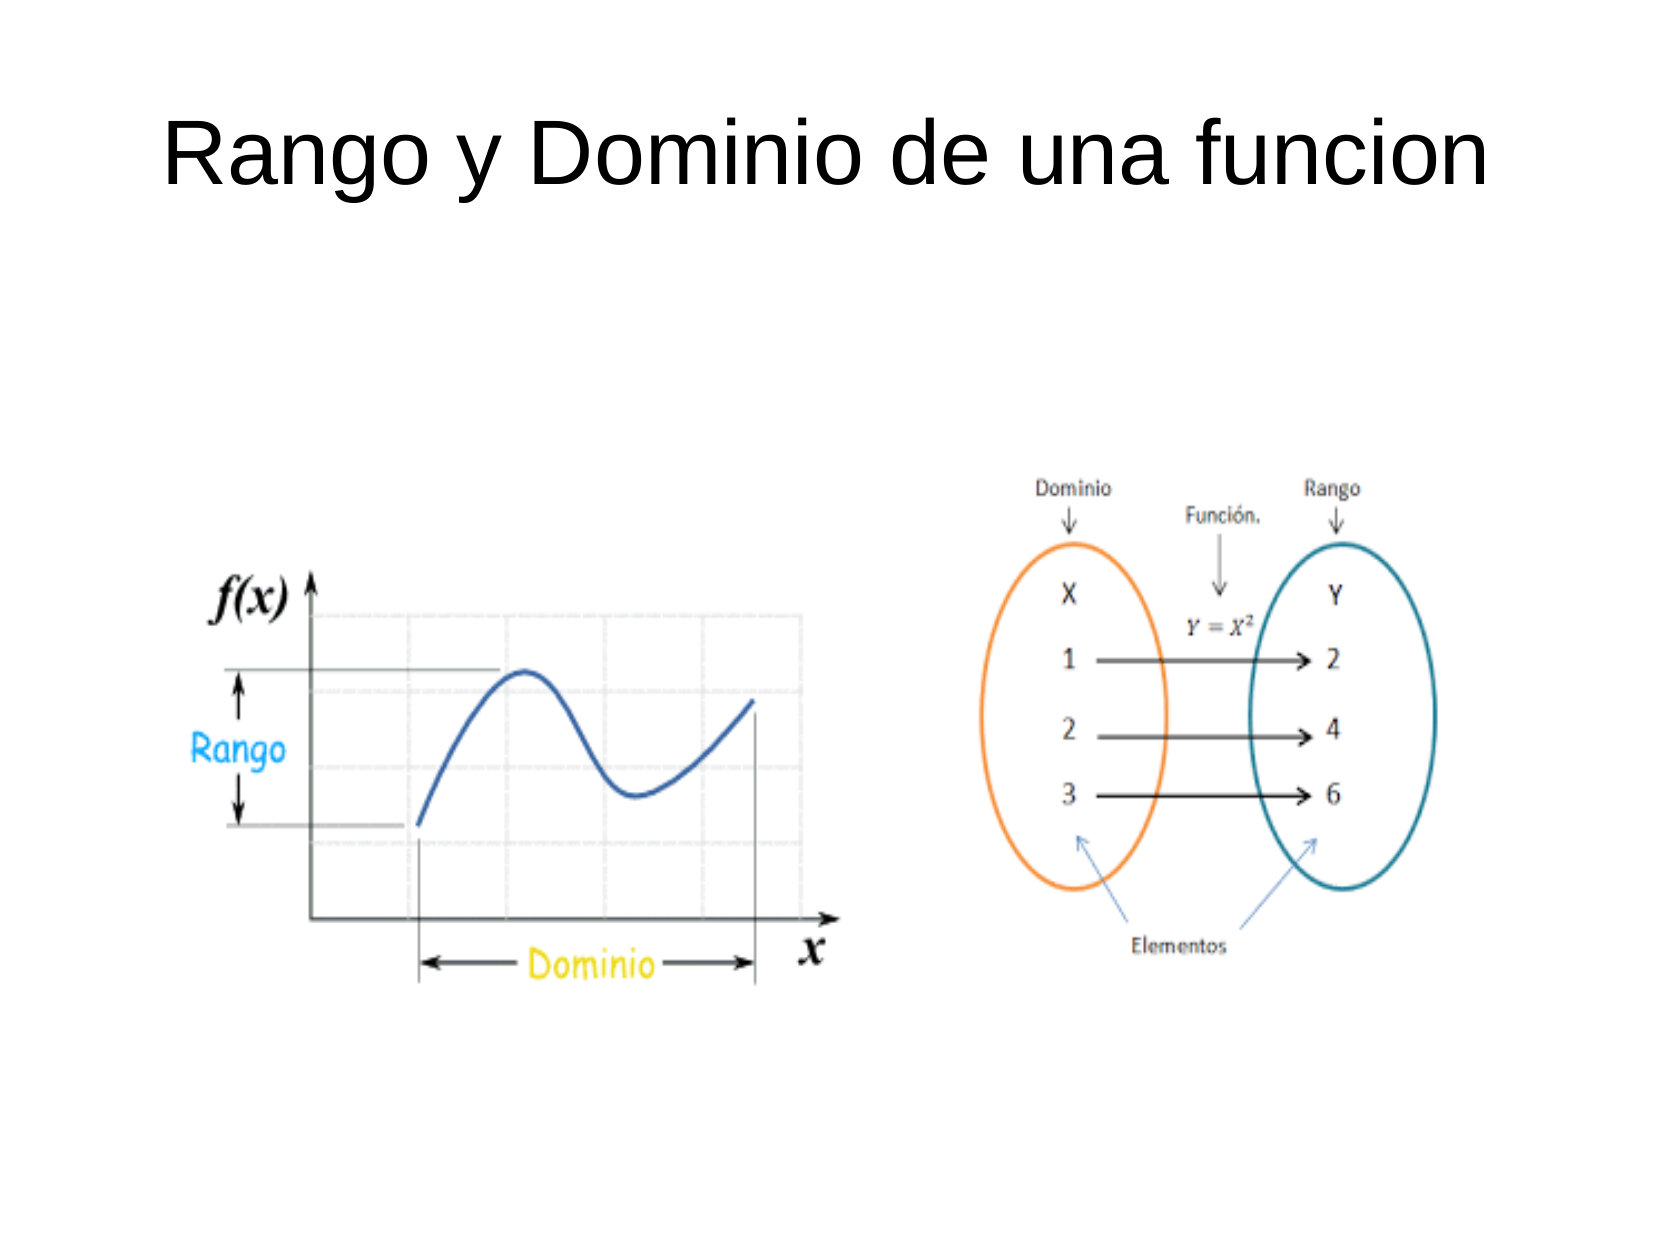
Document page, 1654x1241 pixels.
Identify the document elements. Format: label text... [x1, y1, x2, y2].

title Rango y Dominio de una funcion [82, 49, 1571, 257]
picture [118, 324, 1536, 1093]
